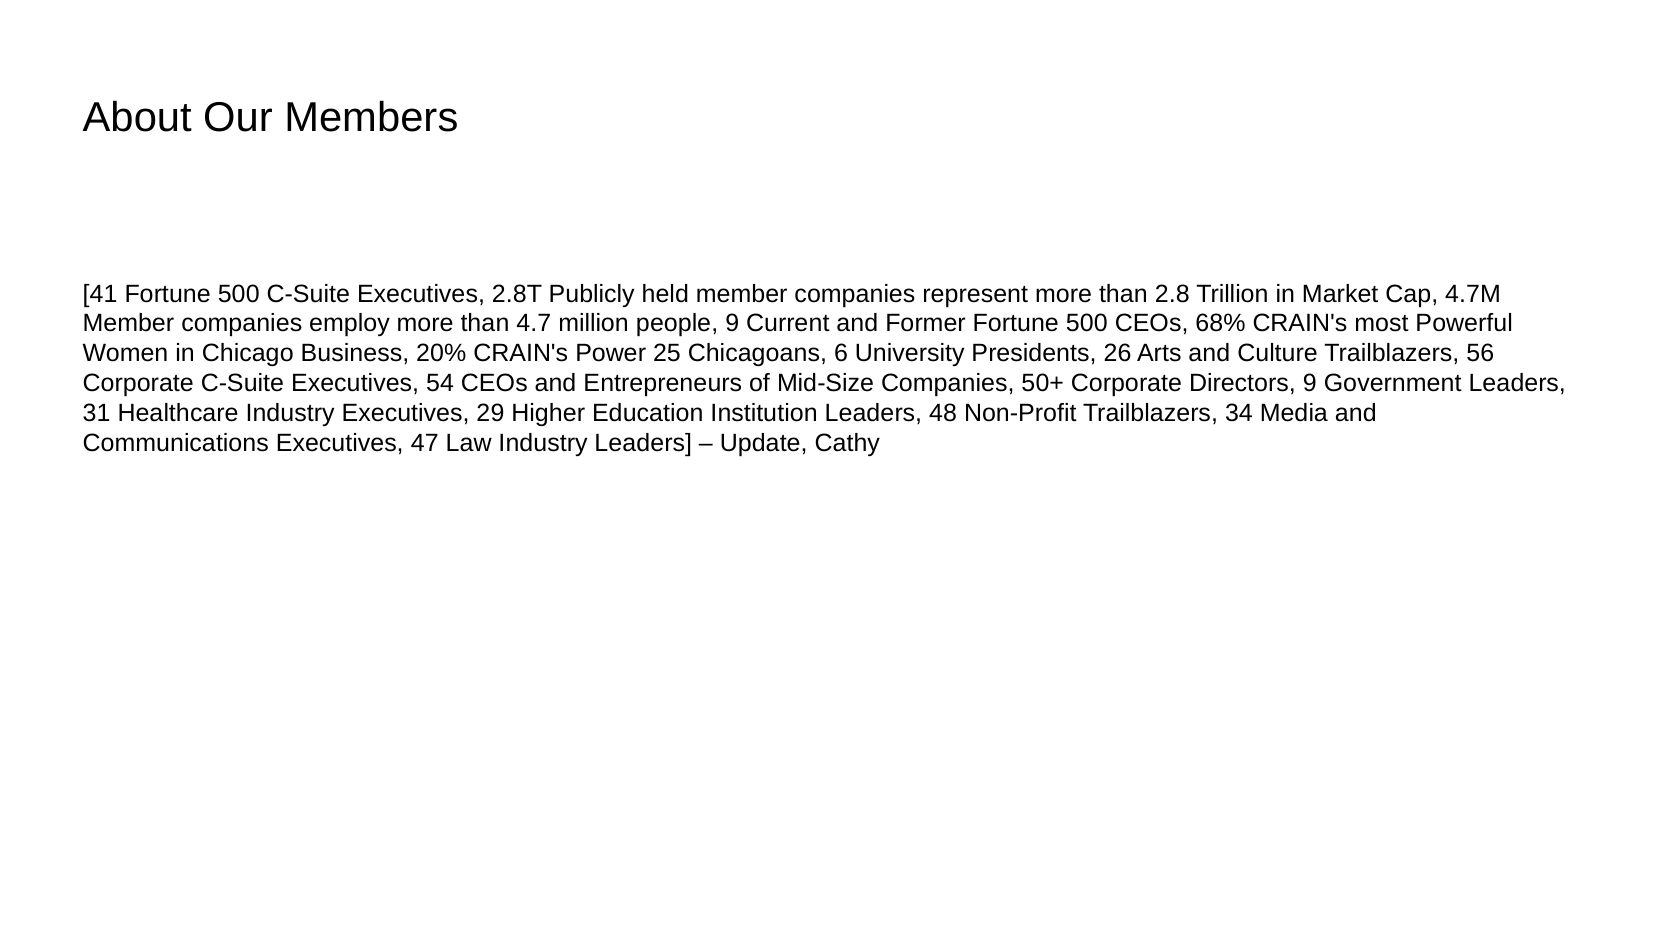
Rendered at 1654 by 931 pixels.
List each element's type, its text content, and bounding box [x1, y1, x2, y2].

list [41 Fortune 500 C-Suite Executives, 2.8T Publicly held member companies represent more than 2.8 Trillion in Market Cap, 4.7M Member companies employ more than 4.7 million people, 9 Current and Former Fortune 500 CEOs, 68% CRAIN's most Powerful Women in Chicago Business, 20% CRAIN's Power 25 Chicagoans, 6 University Presidents, 26 Arts and Culture Trailblazers, 56 Corporate C-Suite Executives, 54 CEOs and Entrepreneurs of Mid-Size Companies, 50+ Corporate Directors, 9 Government Leaders, 31 Healthcare Industry Executives, 29 Higher Education Institution Leaders, 48 Non-Profit Trailblazers, 34 Media and Communications Executives, 47 Law Industry Leaders] – Update, Cathy [82, 217, 1571, 758]
title About Our Members [82, 37, 1571, 193]
